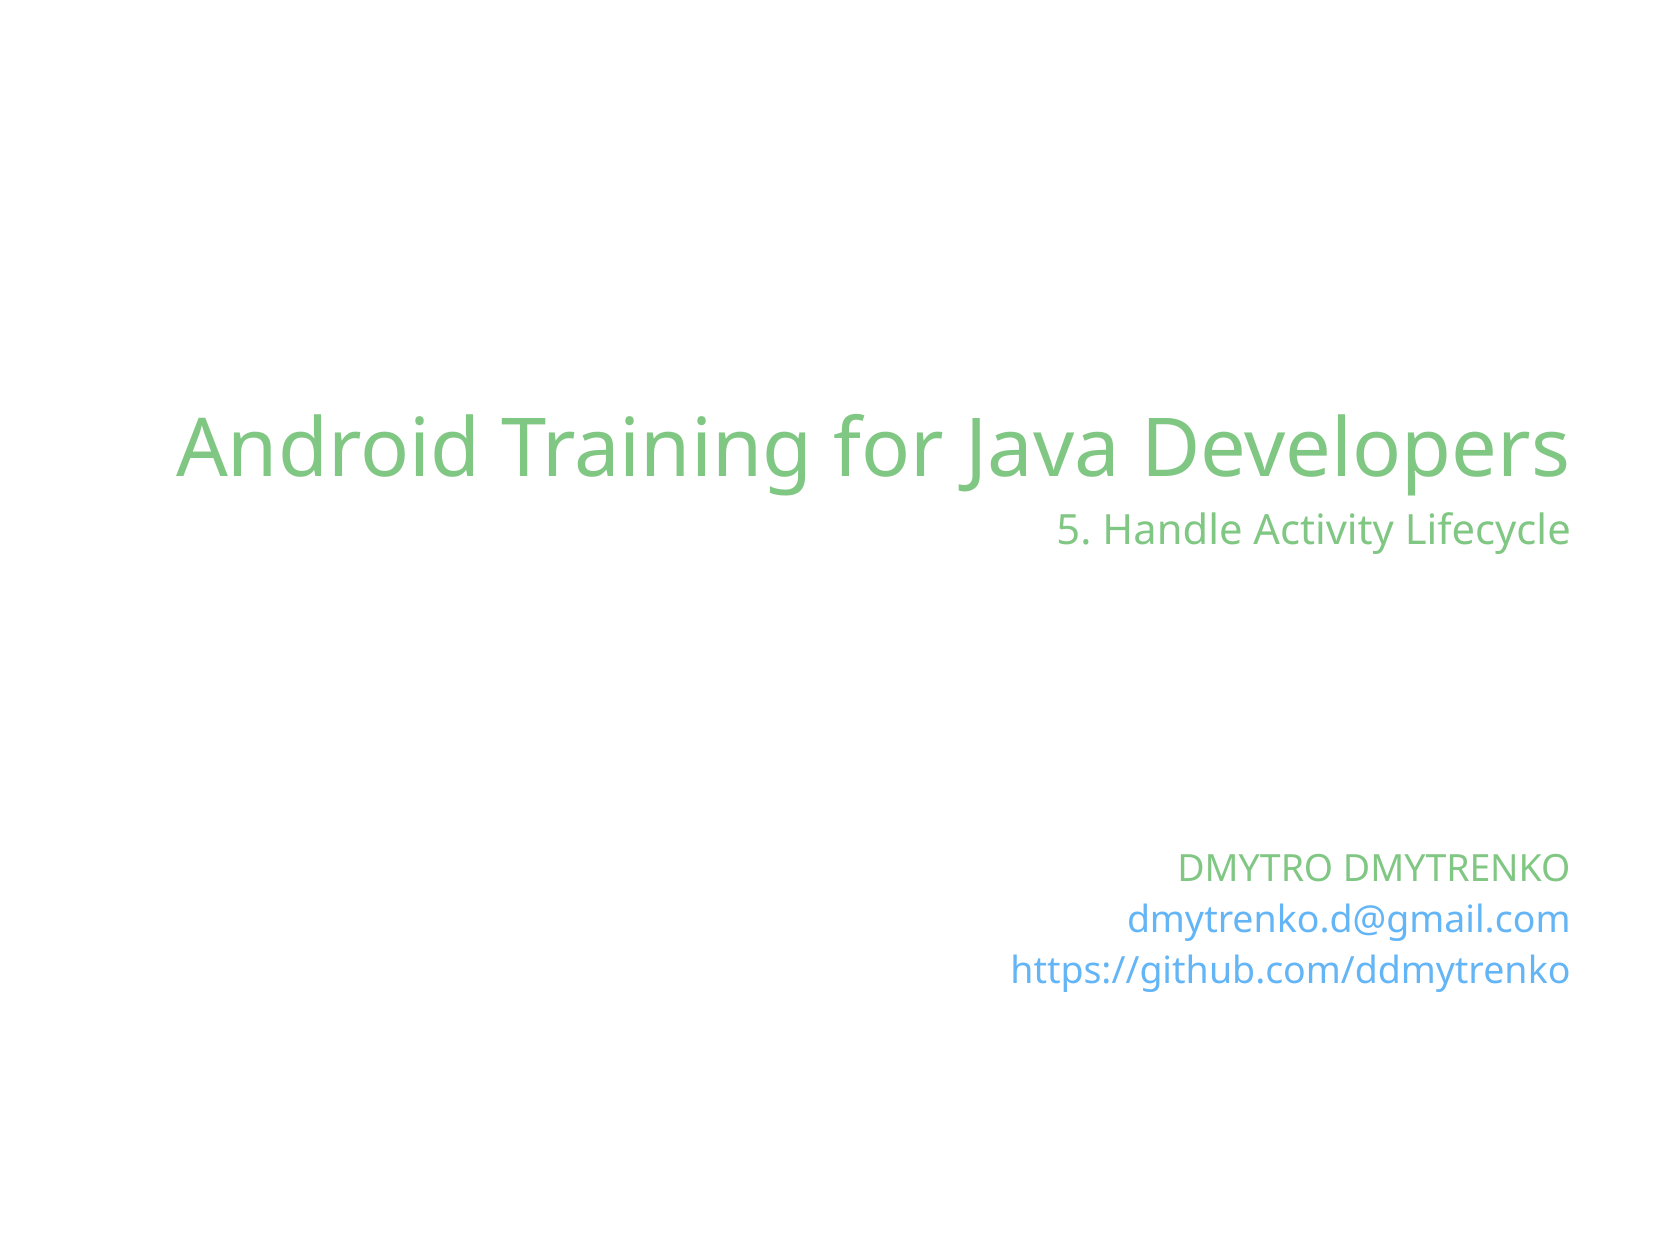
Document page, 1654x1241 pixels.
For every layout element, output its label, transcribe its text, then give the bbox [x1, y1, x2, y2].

title Android Training for Java Developers 5. Handle Activity Lifecycle DMYTRO DMYTRENKO dmytrenko.d@gmail.com https://github.com/ddmytrenko [82, 238, 1571, 1146]
